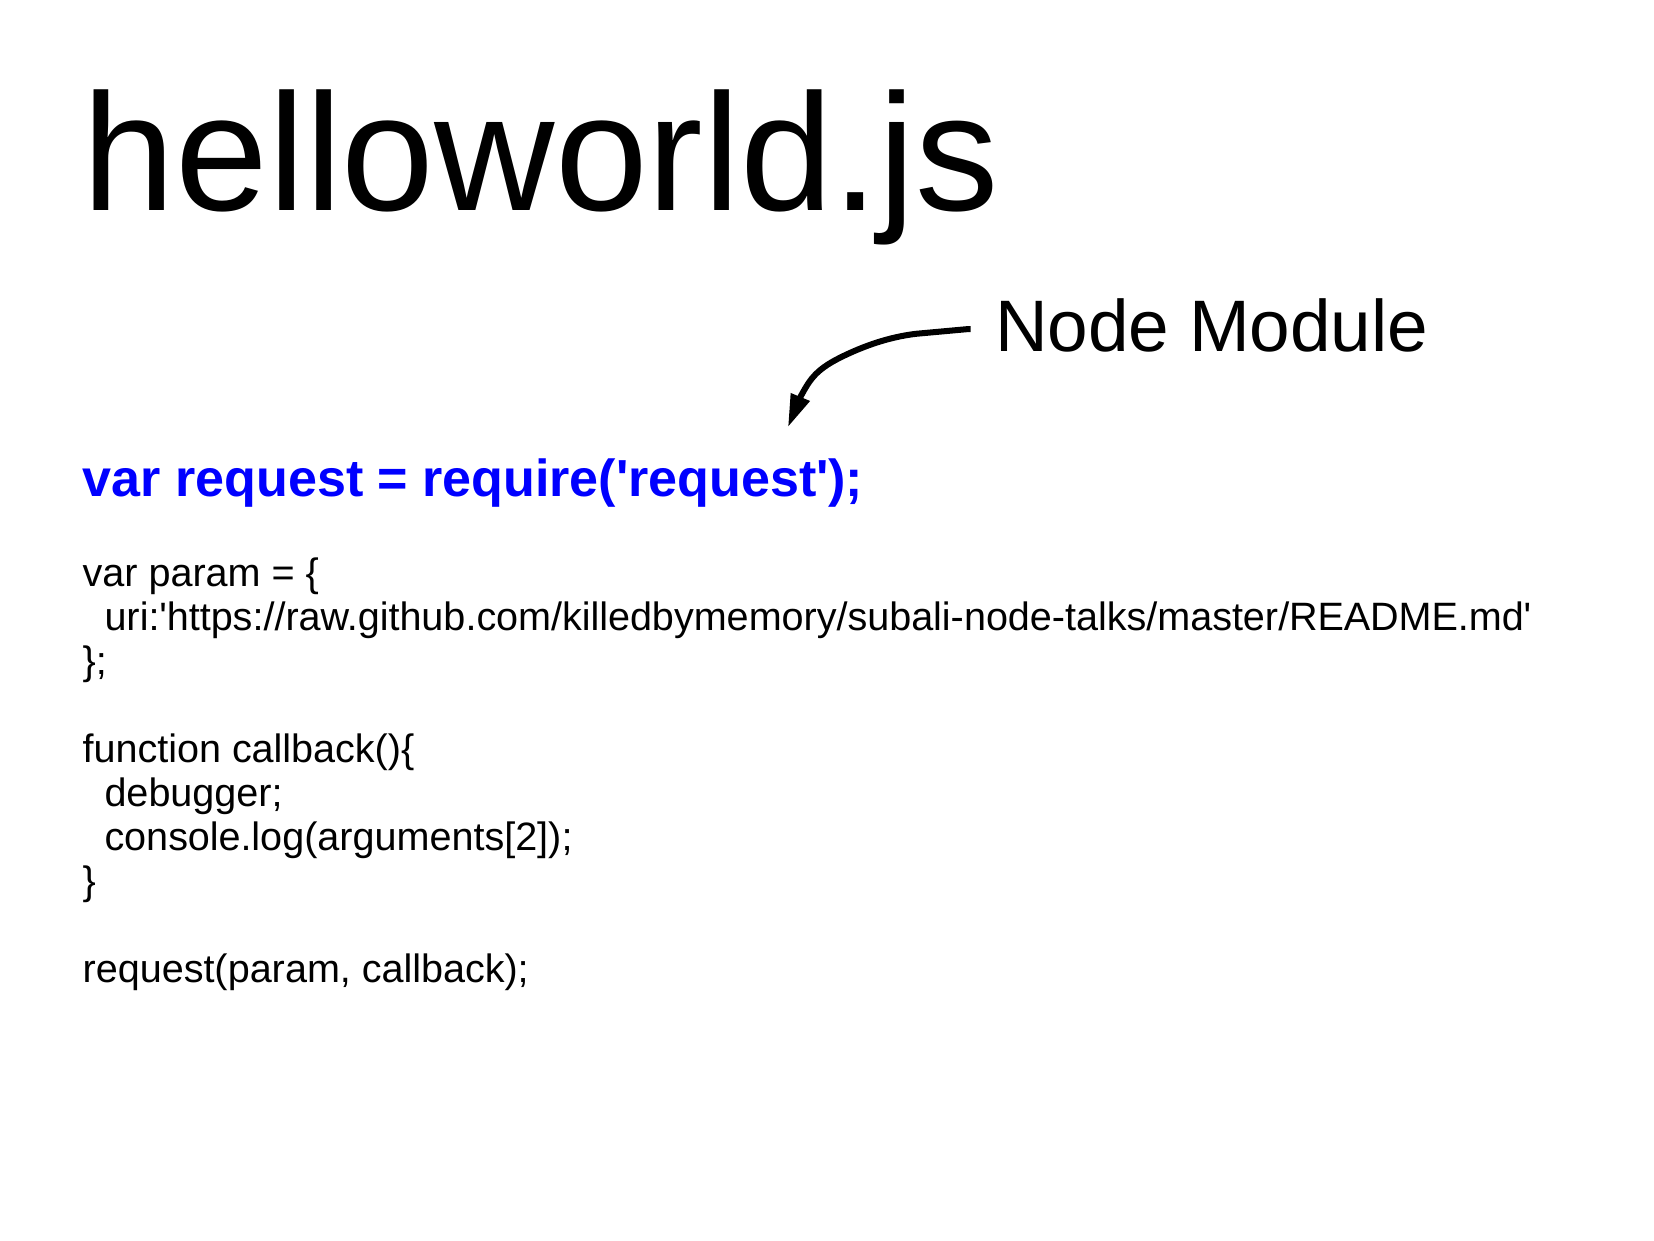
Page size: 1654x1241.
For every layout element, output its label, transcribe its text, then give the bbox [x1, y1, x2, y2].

subtitle var request = require('request'); var param = { uri:'https://raw.github.com/killedbymemory/subali-node-talks/master/README.md' }; function callback(){ debugger; console.log(arguments[2]); } request(param, callback); [82, 300, 1591, 1141]
title helloworld.js [82, 0, 1571, 300]
text_box Node Module [980, 278, 1444, 375]
